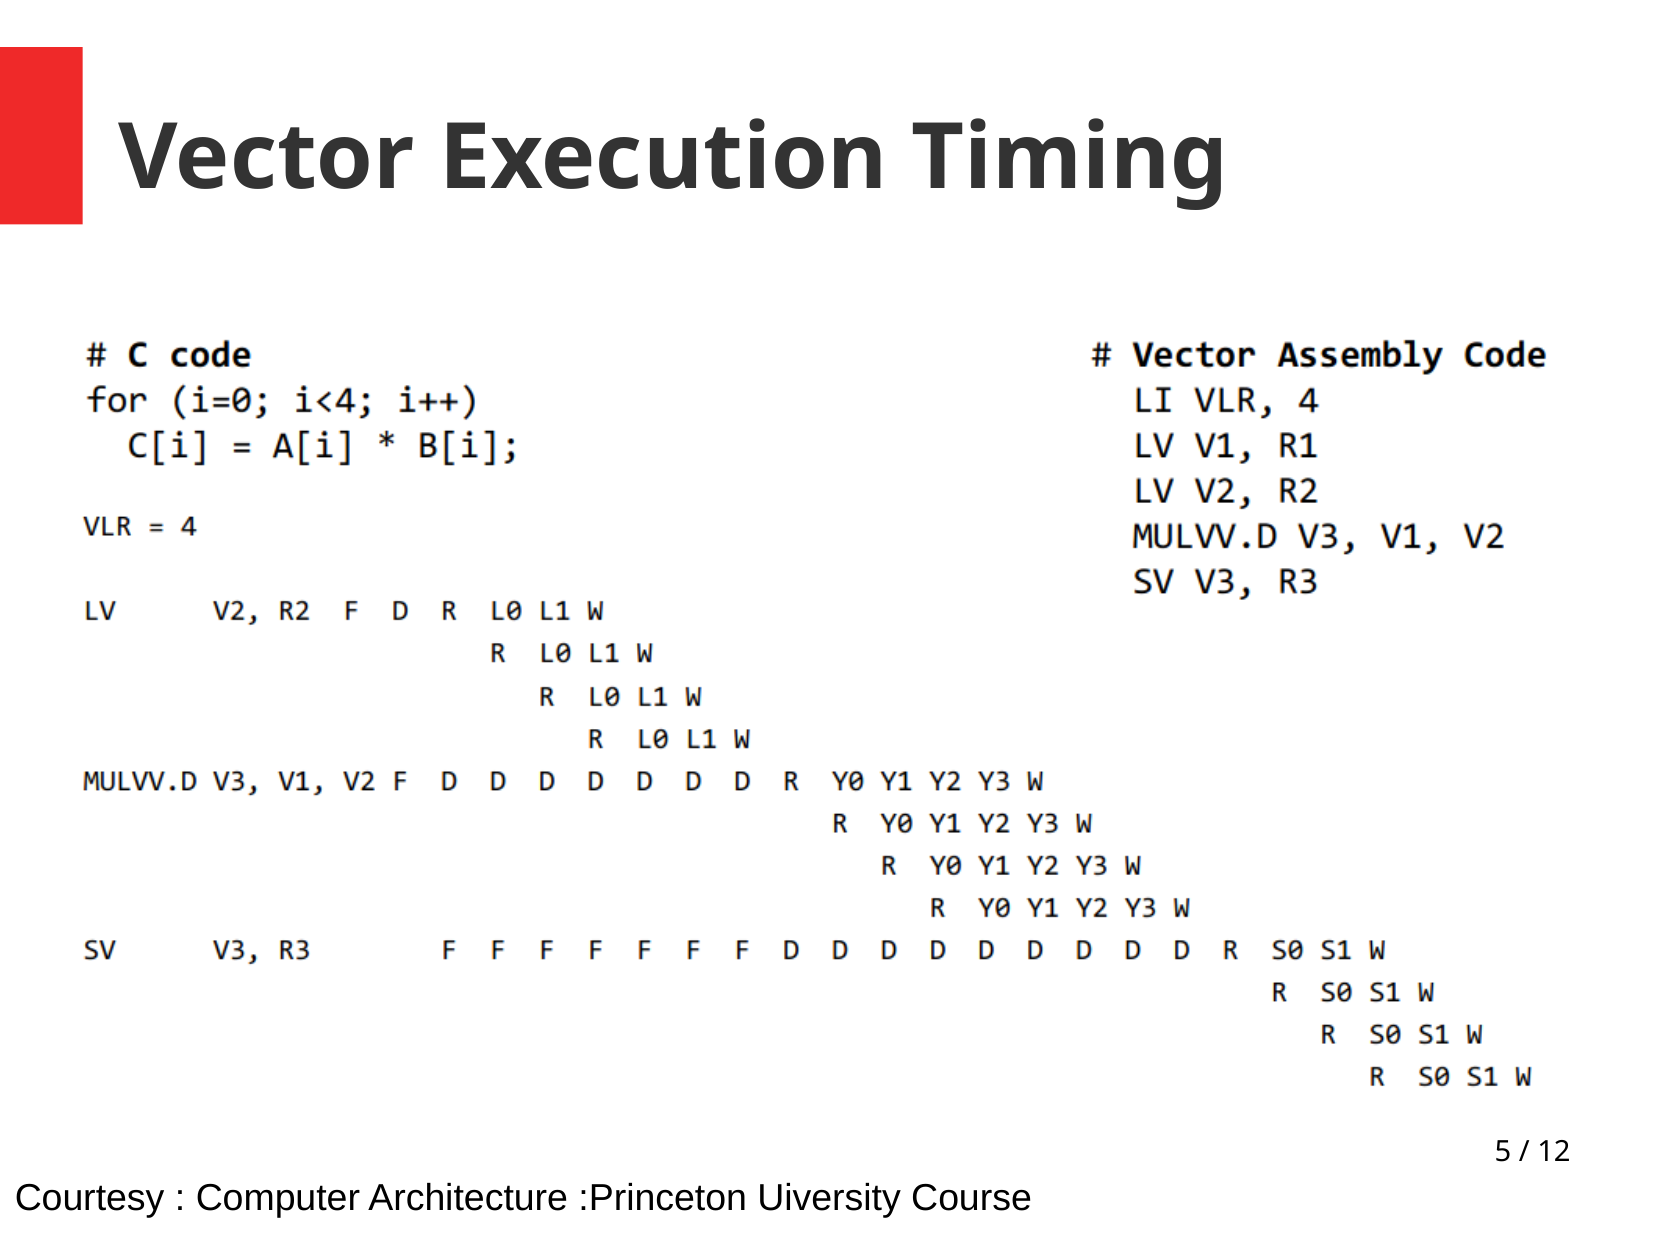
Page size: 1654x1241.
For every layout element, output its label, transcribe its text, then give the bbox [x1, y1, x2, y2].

text_box Courtesy : Computer Architecture :Princeton Uiversity Course [0, 1169, 1654, 1229]
title Vector Execution Timing [118, 49, 1571, 257]
picture [70, 295, 1568, 1097]
